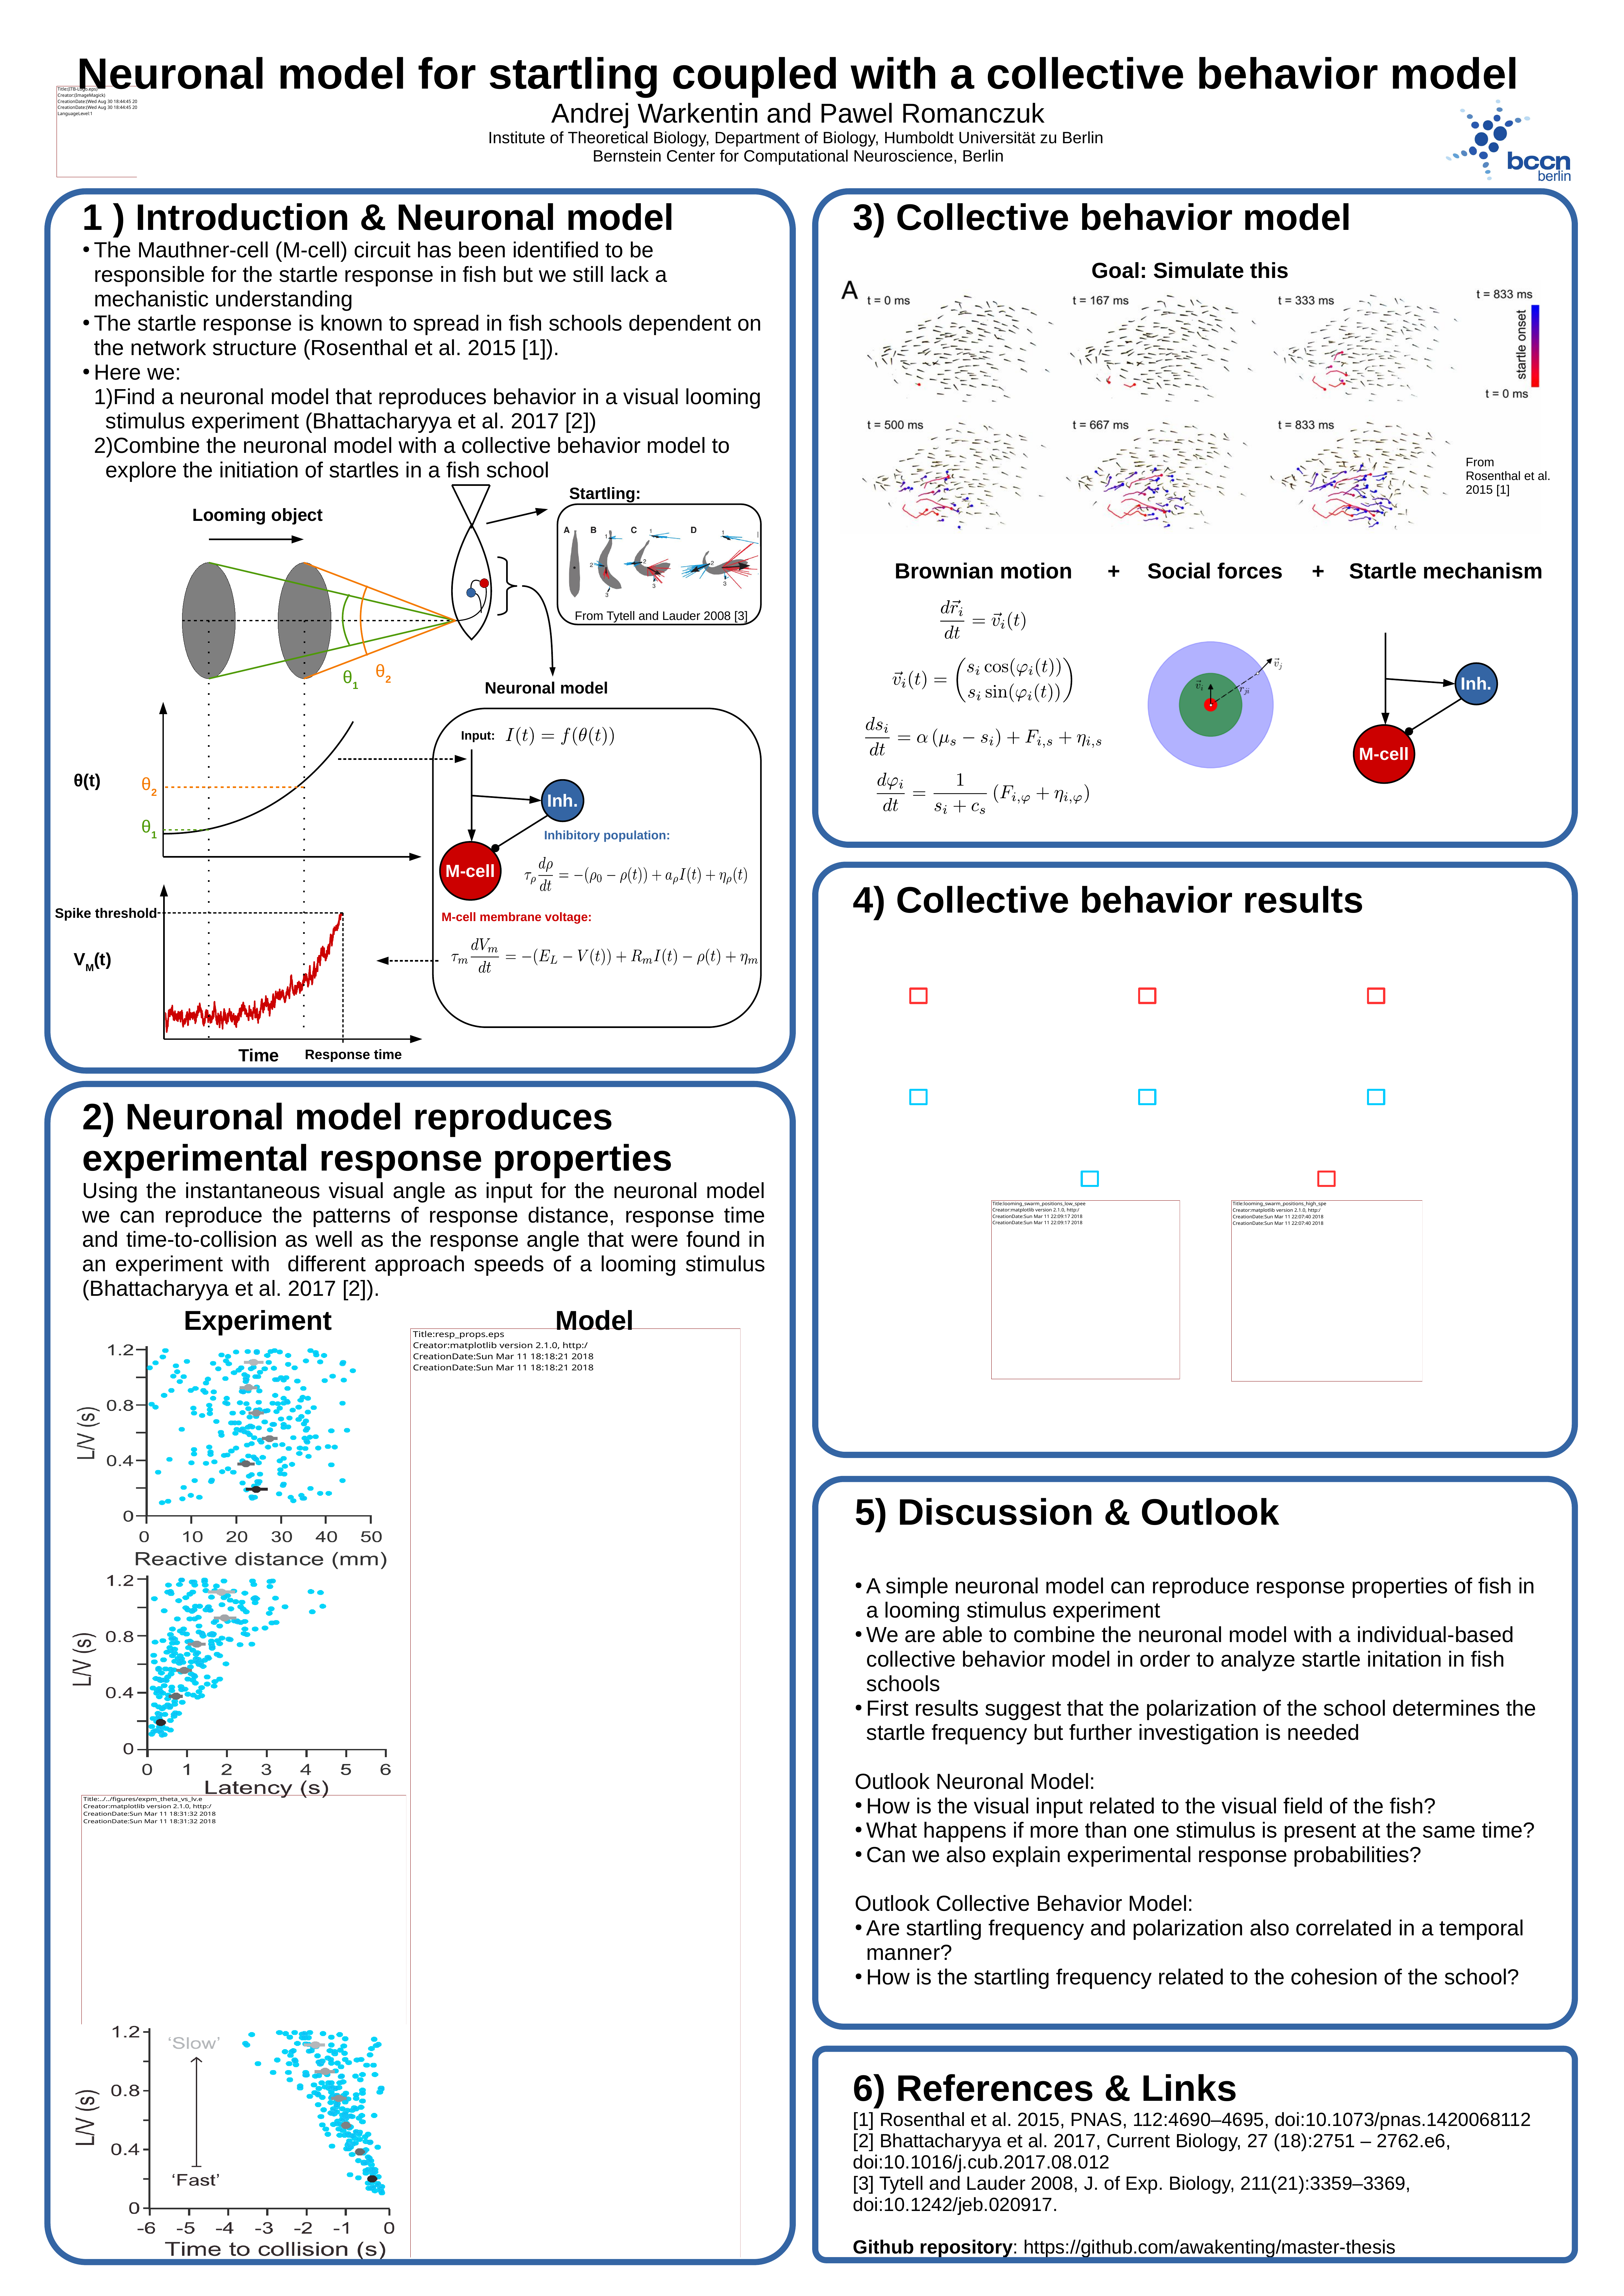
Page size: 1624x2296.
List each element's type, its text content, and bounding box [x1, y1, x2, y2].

text_box [47, 191, 793, 1071]
text_box Model [551, 1303, 770, 1338]
text_box From Rosenthal et al. 2015 [1] [1575, 453, 1583, 499]
picture [56, 85, 74, 177]
text_box [47, 1084, 793, 2262]
text_box [815, 865, 1575, 1455]
text_box Time [233, 1071, 300, 1081]
picture [1231, 1200, 1423, 1381]
text_box From Tytell and Lauder 2008 [3] [793, 607, 798, 672]
text_box [815, 2048, 1575, 2260]
picture [1523, 95, 1573, 183]
text_box [815, 1479, 1575, 2027]
picture [991, 1200, 1180, 1379]
title Neuronal model for startling coupled with a collective behavior model Andrej Warkentin and Pawel Romanczuk Institute of Theoretical Biology, Department of Biology, Humboldt Universität zu Berlin Bernstein Center for Computational Neuroscience, Berlin [74, 25, 1523, 190]
text_box [815, 191, 1575, 845]
picture [69, 2258, 80, 2262]
text_box Response time [300, 1071, 450, 1084]
text_box 5) Discussion & Outlook A simple neuronal model can reproduce response properties of fish in a looming stimulus experiment We are able to combine the neuronal model with a individual-based collective behavior model in order to analyze startle initation in fish schools First results suggest that the polarization of the school determines the startle frequency but further investigation is needed Outlook Neuronal Model: How is the visual input related to the visual field of the fish? What happens if more than one stimulus is present at the same time? Can we also explain experimental response probabilities? Outlook Collective Behavior Model: Are startling frequency and polarization also correlated in a temporal manner? How is the startling frequency related to the cohesion of the school? [850, 2027, 1543, 2030]
